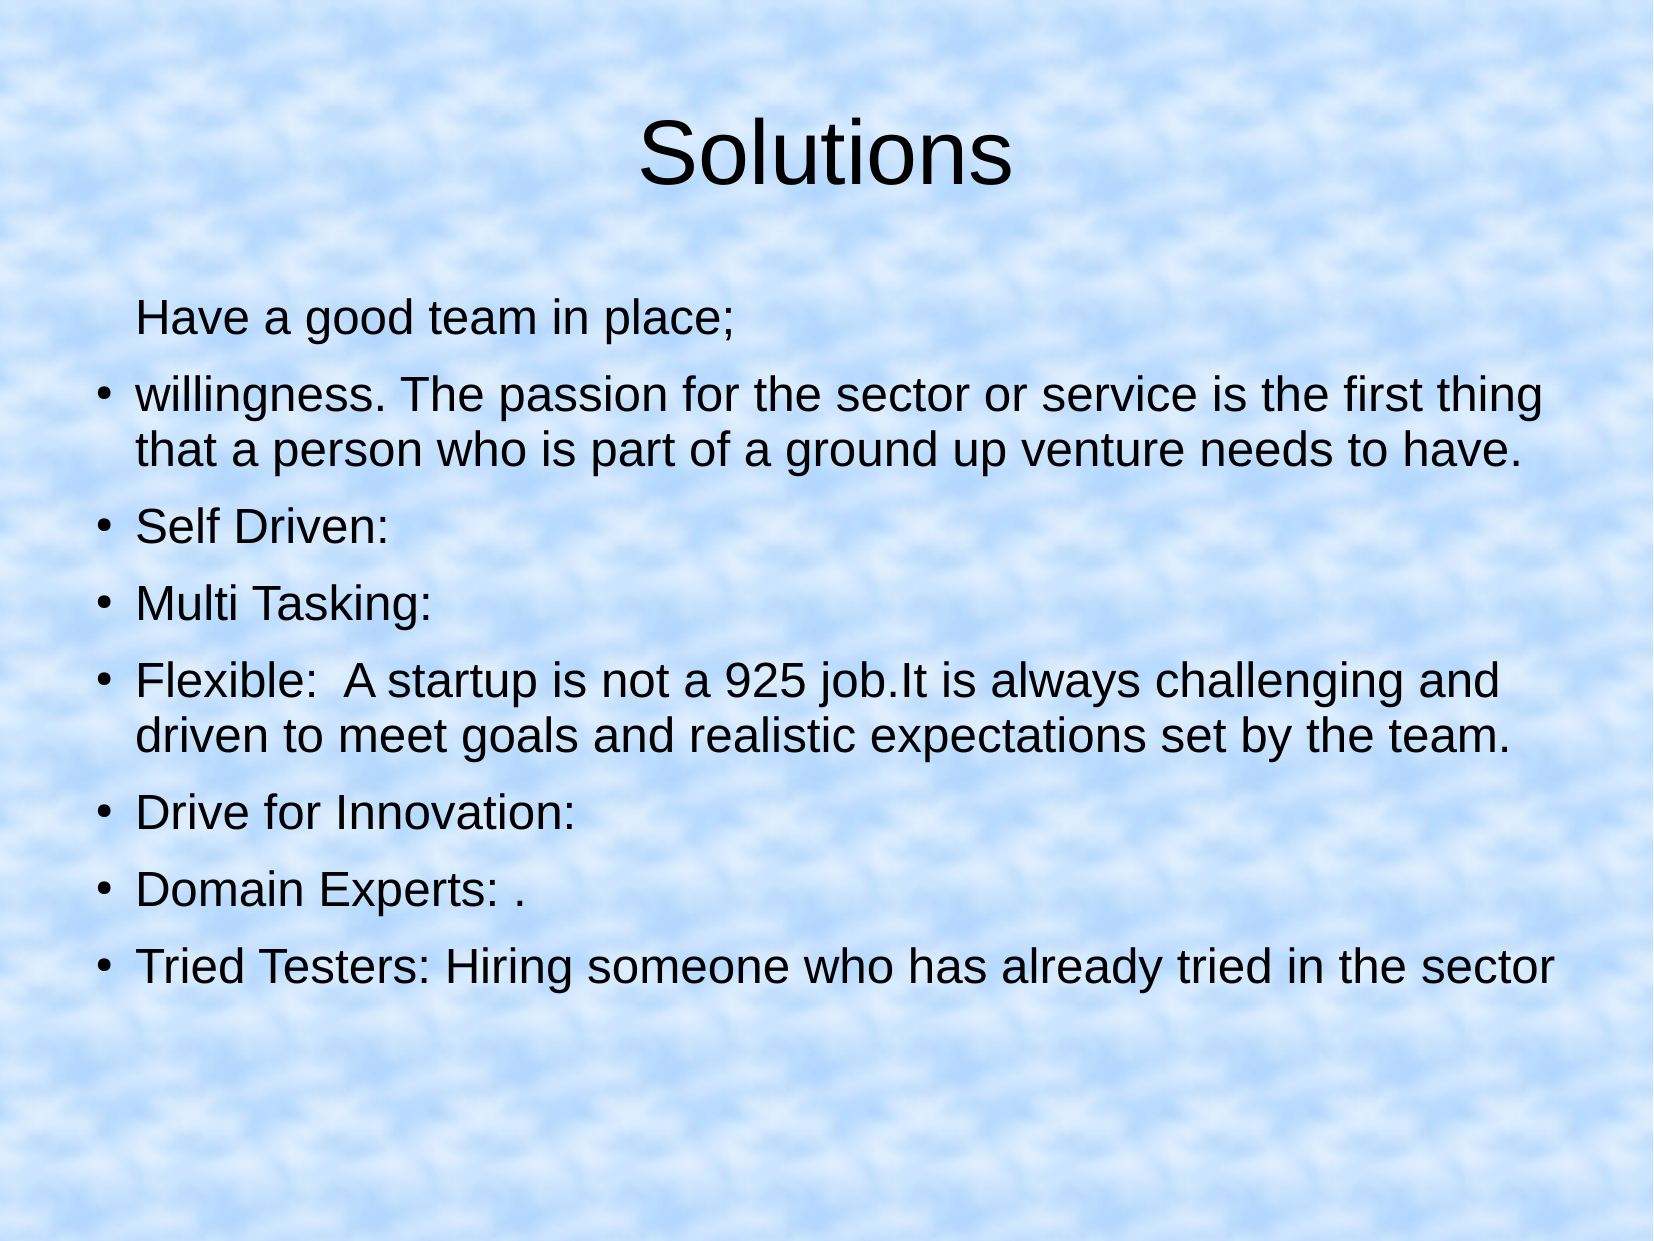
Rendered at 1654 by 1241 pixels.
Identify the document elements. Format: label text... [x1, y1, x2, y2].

title Solutions [82, 49, 1571, 257]
picture [0, 0, 1654, 1241]
list Have a good team in place; willingness. The passion for the sector or service is the first thing that a person who is part of a ground up venture needs to have. Self Driven: Multi Tasking: Flexible: A startup is not a 925 job.It is always challenging and driven to meet goals and realistic expectations set by the team. Drive for Innovation: Domain Experts: . Tried Testers: Hiring someone who has already tried in the sector [82, 290, 1571, 1010]
